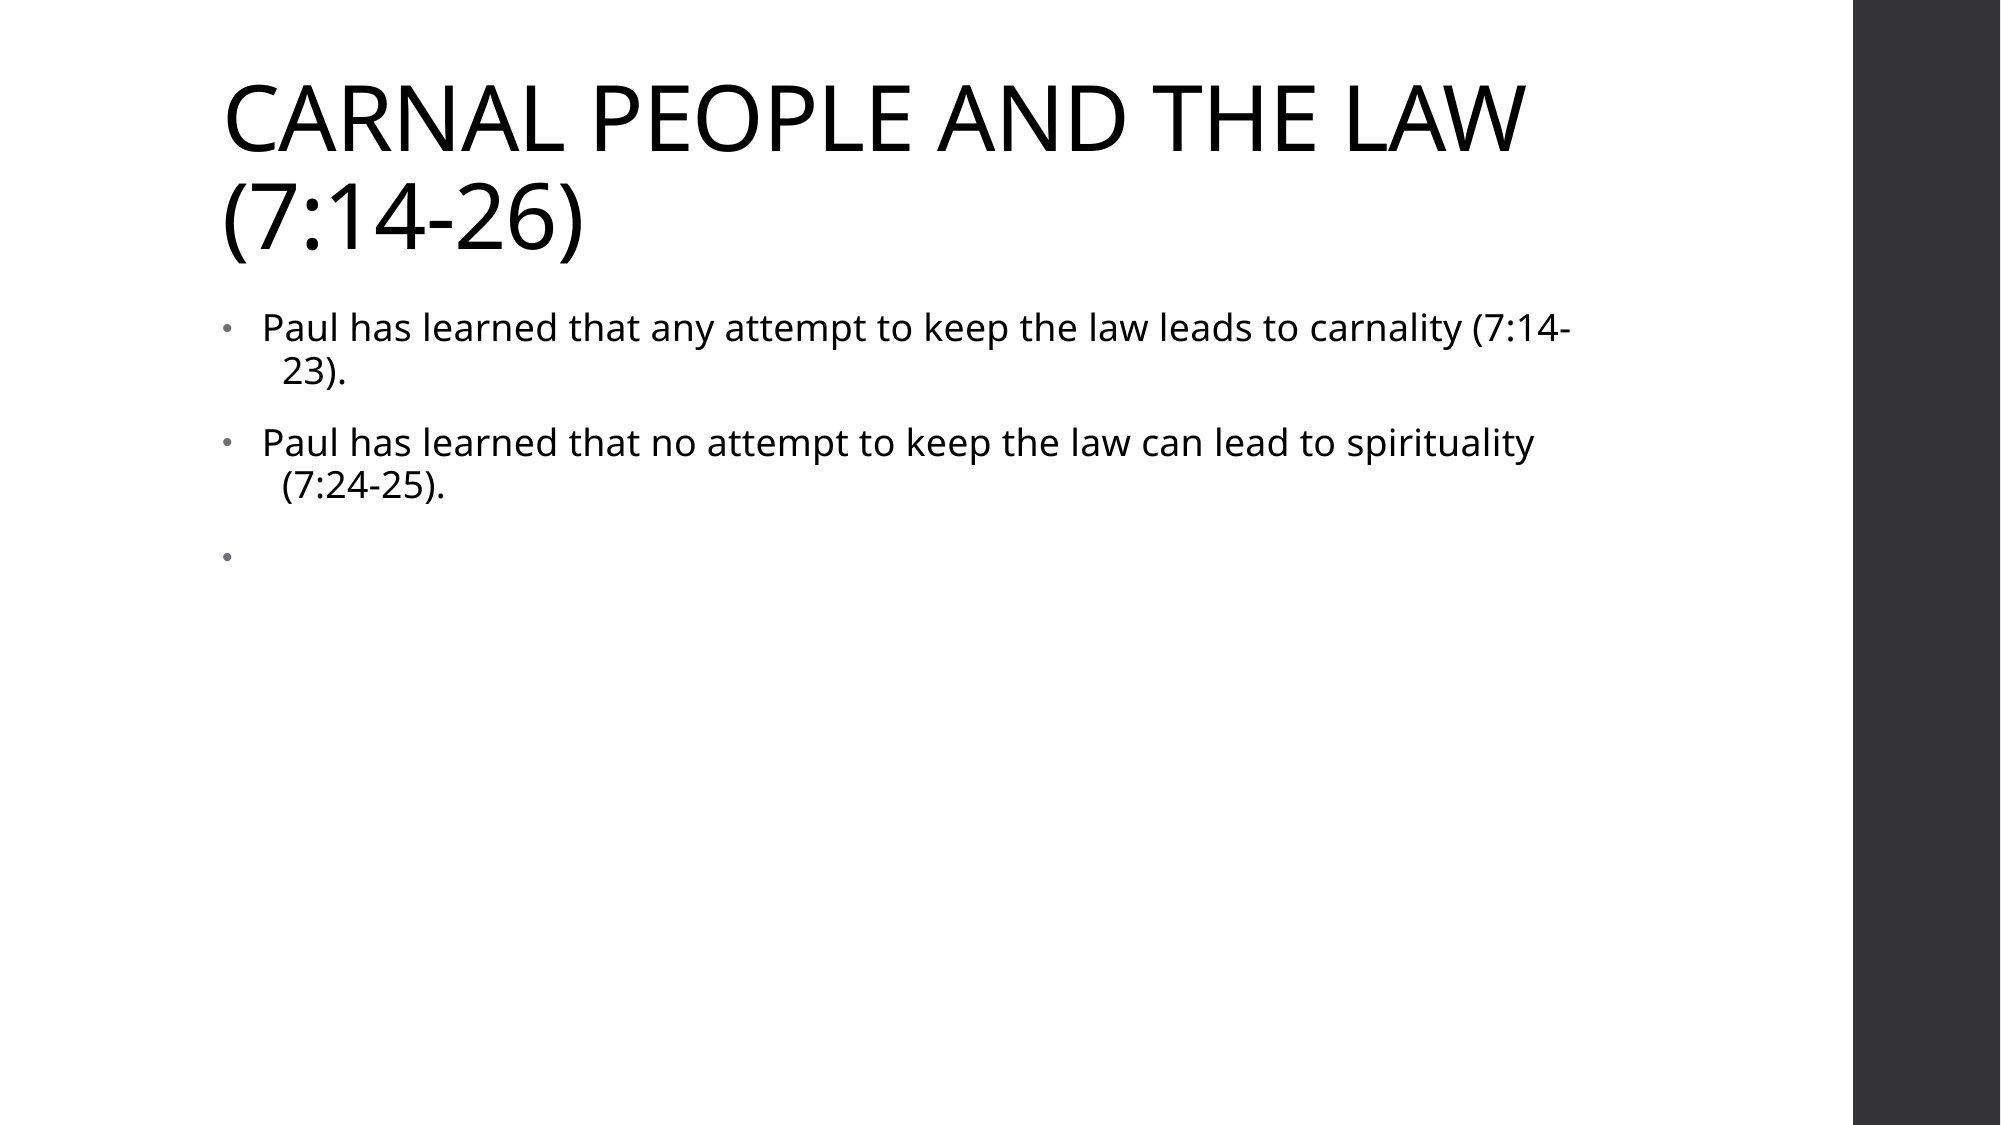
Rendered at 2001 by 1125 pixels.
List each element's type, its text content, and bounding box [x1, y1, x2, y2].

list Paul has learned that any attempt to keep the law leads to carnality (7:14-23). Paul has learned that no attempt to keep the law can lead to spirituality (7:24-25). [206, 299, 1617, 1014]
title CARNAL PEOPLE AND THE LAW (7:14-26) [206, 60, 1797, 278]
